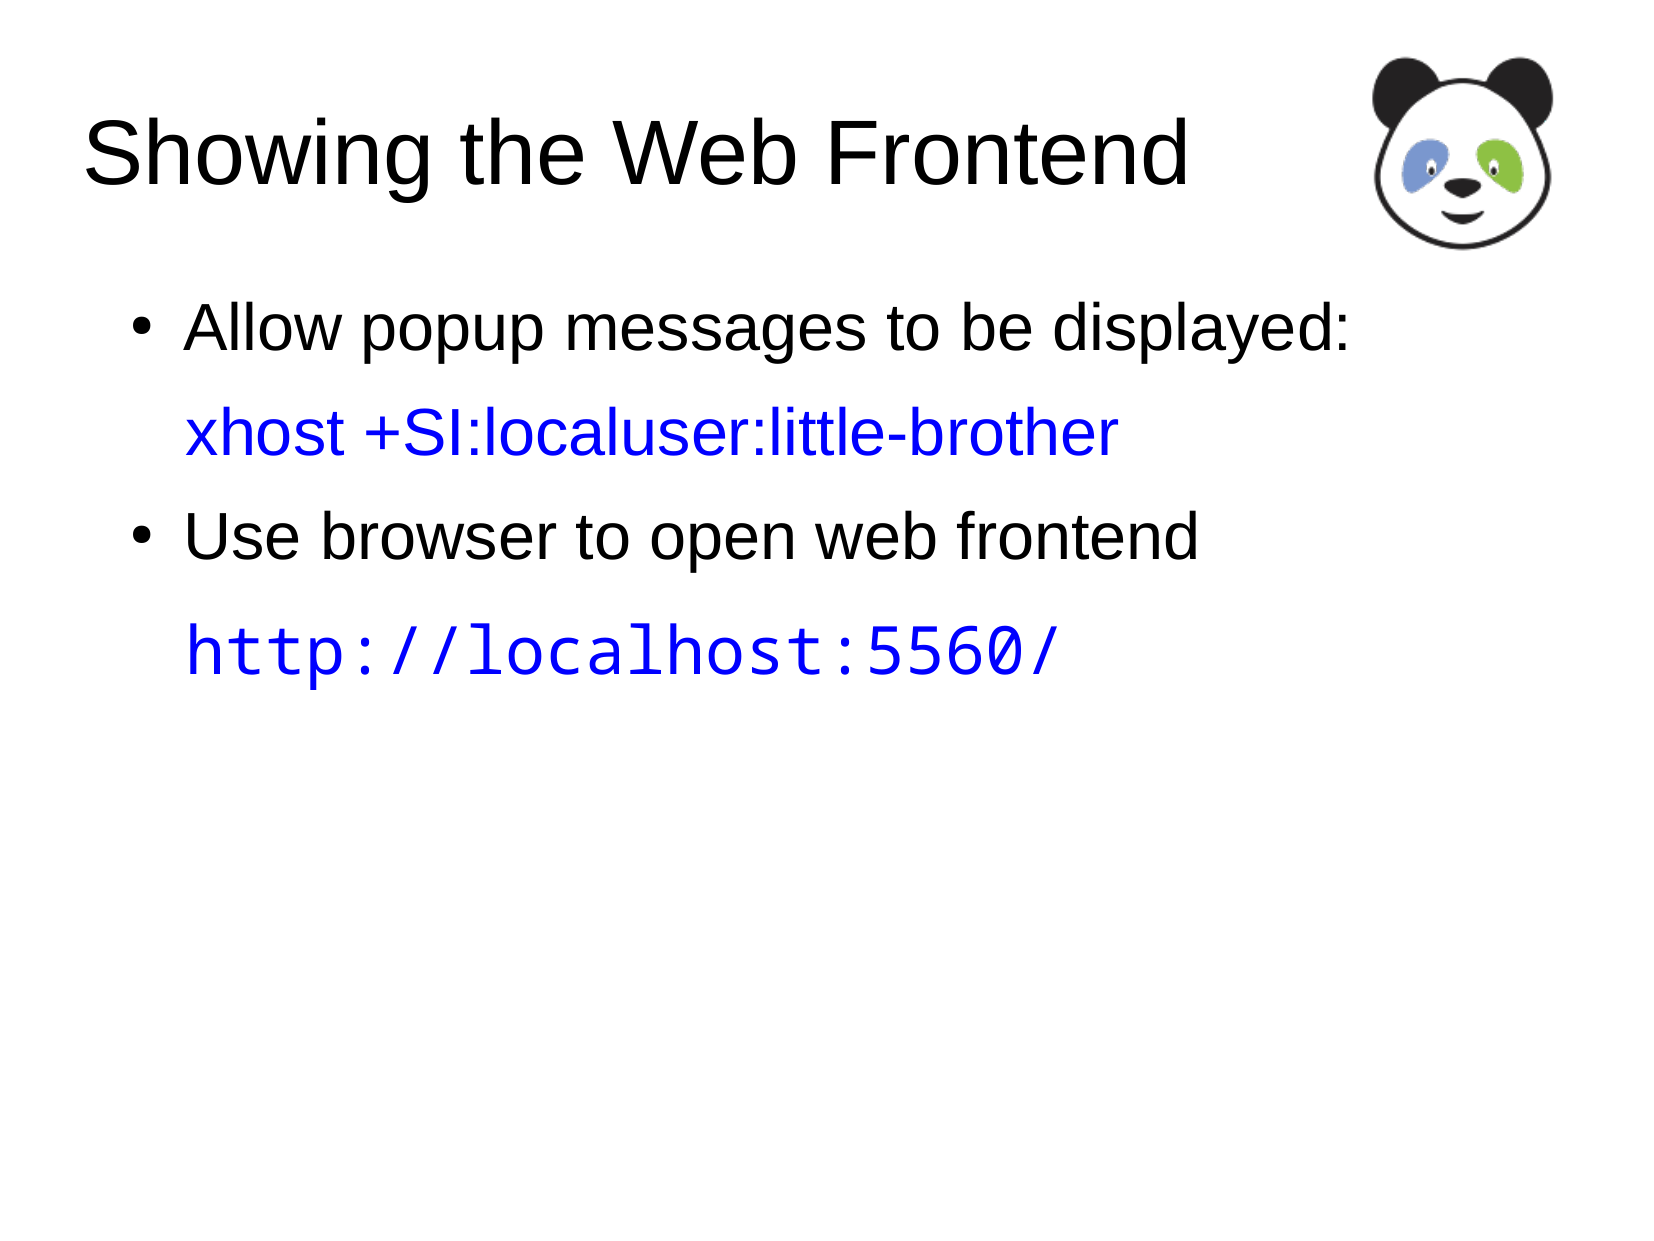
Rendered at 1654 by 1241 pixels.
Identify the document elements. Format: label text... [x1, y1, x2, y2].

list Allow popup messages to be displayed: xhost +SI:localuser:little-brother Use browser to open web frontend http://localhost:5560/ [82, 290, 1571, 1010]
title Showing the Web Frontend [82, 49, 1571, 257]
